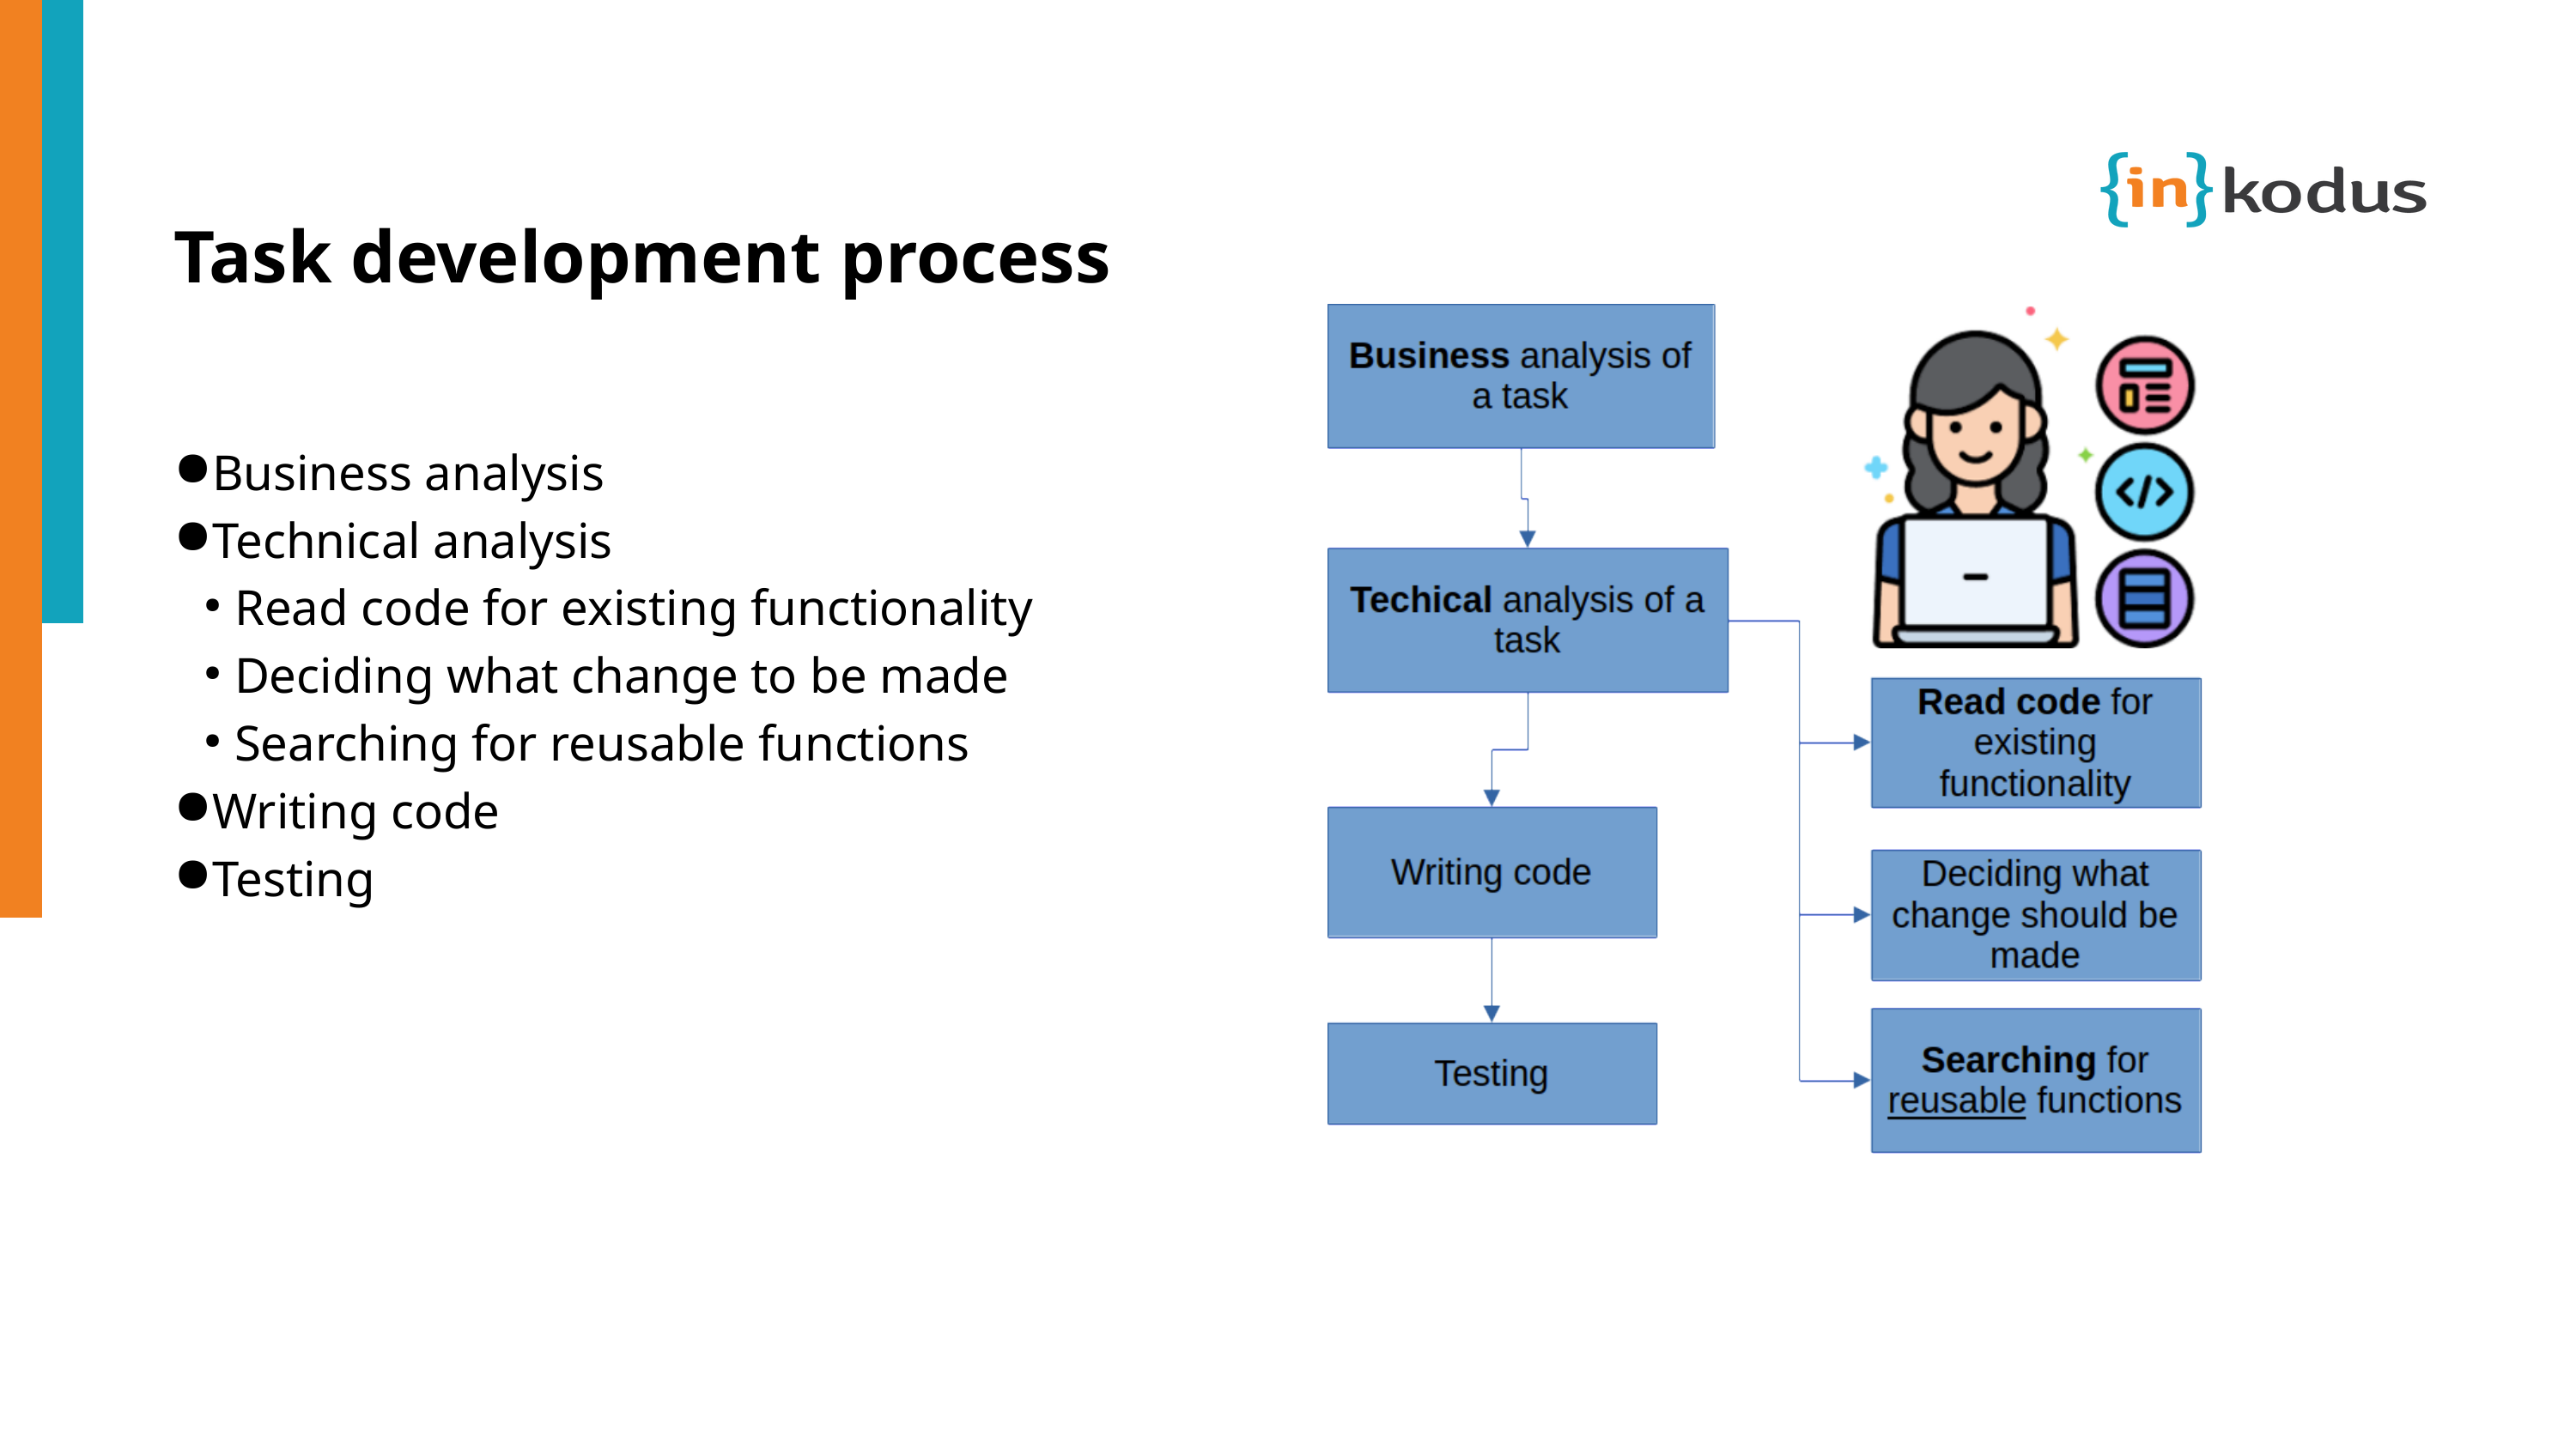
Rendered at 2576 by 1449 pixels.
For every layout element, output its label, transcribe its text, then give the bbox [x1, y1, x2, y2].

text_box Task development process [173, 197, 1705, 298]
picture [1327, 304, 2232, 1167]
text_box [0, 0, 83, 918]
text_box [2093, 144, 2432, 234]
text_box Business analysis Technical analysis Read code for existing functionality Deciding what change to be made Searching for reusable functions Writing code Testing [173, 432, 1167, 906]
